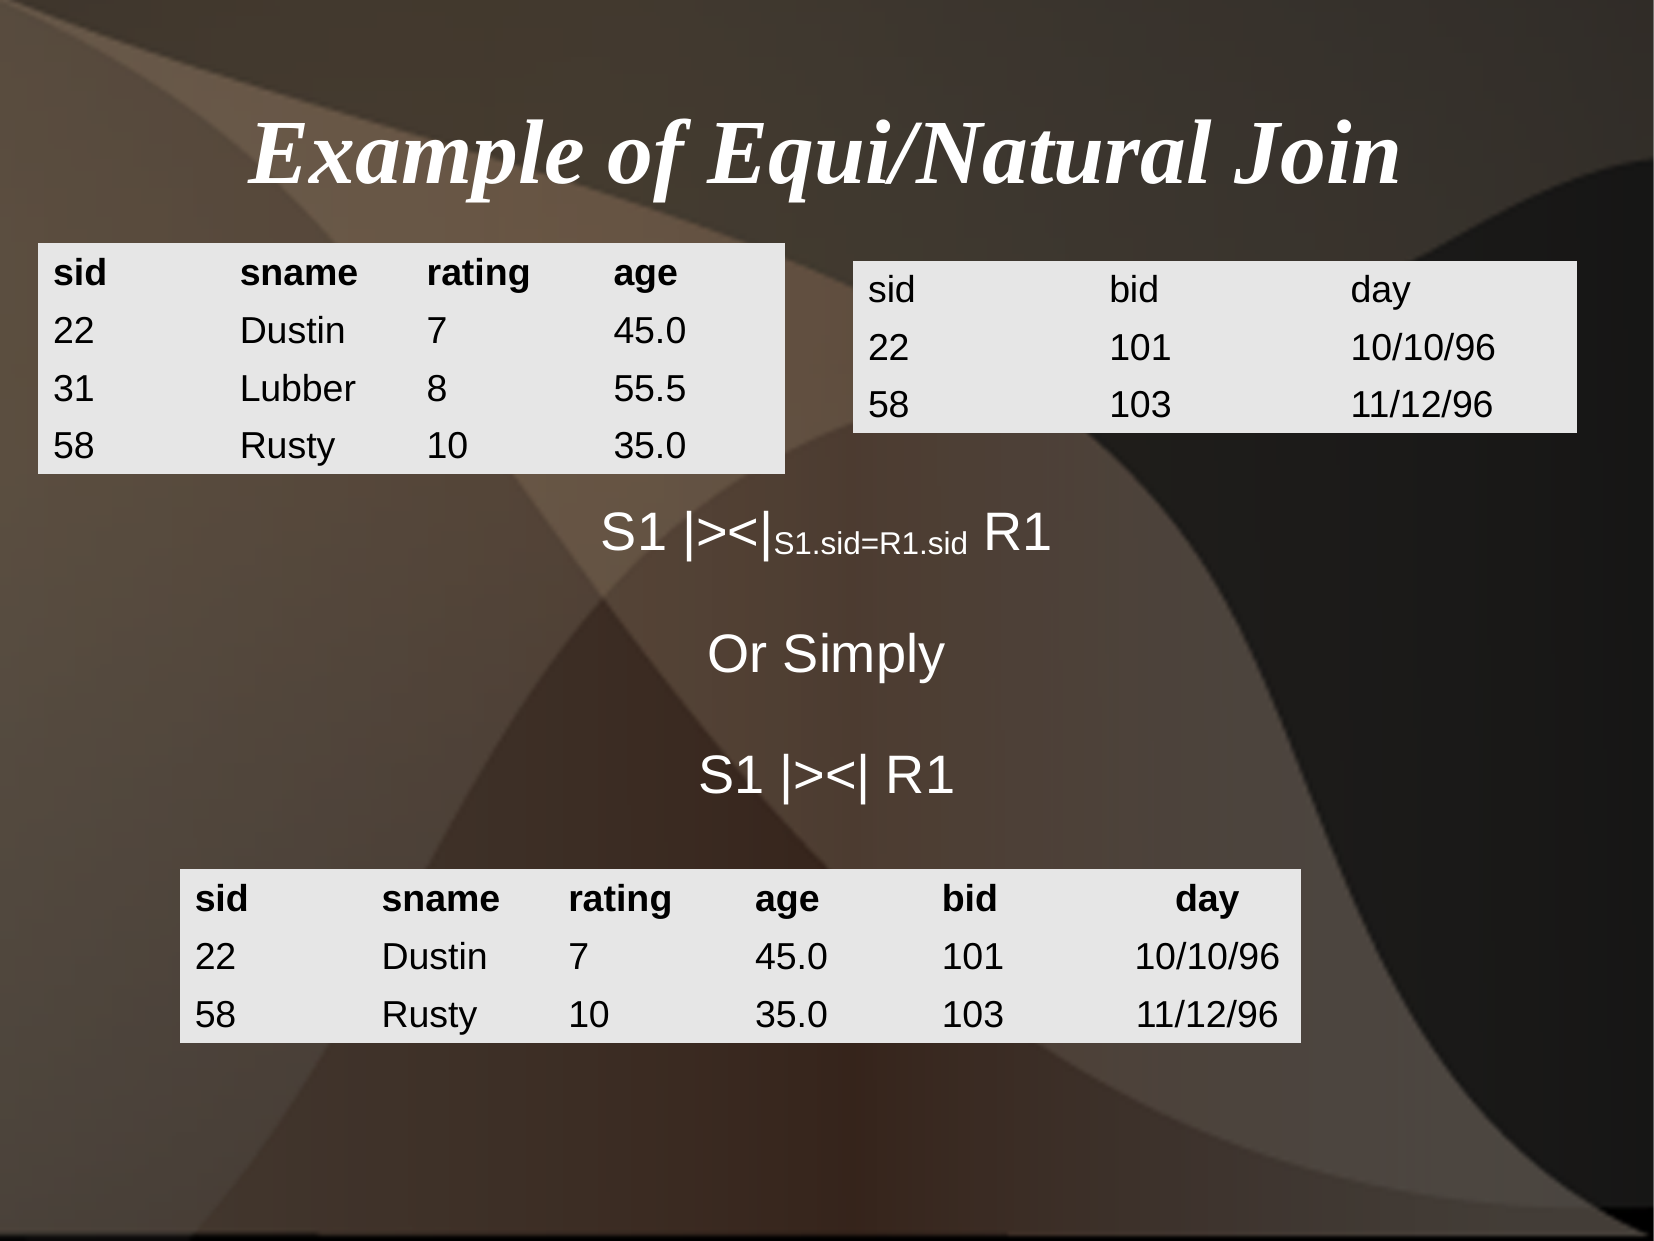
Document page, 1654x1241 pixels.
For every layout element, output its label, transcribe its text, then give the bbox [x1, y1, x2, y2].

table_header sid [38, 243, 225, 302]
table_cell 10/10/96 [1114, 928, 1301, 985]
table_cell 103 [1095, 376, 1336, 433]
table_cell 11/12/96 [1336, 376, 1577, 433]
table_cell 22 [853, 318, 1095, 376]
table_header sname [367, 869, 554, 928]
table_cell 58 [38, 417, 225, 474]
table_header sid [180, 869, 367, 928]
table_cell 10 [412, 417, 599, 474]
table_cell 10/10/96 [1336, 318, 1577, 376]
table_cell 31 [38, 359, 225, 417]
table_cell 22 [38, 302, 225, 359]
table_cell Dustin [225, 302, 412, 359]
table_cell Rusty [225, 417, 412, 474]
table_cell 103 [927, 985, 1114, 1043]
table_header day [1336, 261, 1577, 318]
table_cell 7 [554, 928, 740, 985]
table_cell 10 [554, 985, 740, 1043]
table_cell 101 [927, 928, 1114, 985]
table_header bid [1095, 261, 1336, 318]
subtitle S1 |><|S1.sid=R1.sid R1 Or Simply S1 |><| R1 [82, 492, 1571, 814]
table_cell 35.0 [740, 985, 927, 1043]
table_cell 22 [180, 928, 367, 985]
table_cell 11/12/96 [1114, 985, 1301, 1043]
table_header sid [853, 261, 1095, 318]
picture [0, 0, 1654, 1241]
table_cell Rusty [367, 985, 554, 1043]
table_cell 45.0 [740, 928, 927, 985]
table_cell 101 [1095, 318, 1336, 376]
table_cell 58 [853, 376, 1095, 433]
table_header day [1114, 869, 1301, 928]
table_header sname [225, 243, 412, 302]
table_cell 35.0 [599, 417, 785, 474]
table_cell 8 [412, 359, 599, 417]
table_header rating [554, 869, 740, 928]
table_header age [599, 243, 785, 302]
table_header rating [412, 243, 599, 302]
table_cell Dustin [367, 928, 554, 985]
table_cell 55.5 [599, 359, 785, 417]
table_cell 7 [412, 302, 599, 359]
title Example of Equi/Natural Join [82, 56, 1571, 250]
table_cell Lubber [225, 359, 412, 417]
table_cell 58 [180, 985, 367, 1043]
table_header bid [927, 869, 1114, 928]
table_header age [740, 869, 927, 928]
table_cell 45.0 [599, 302, 785, 359]
